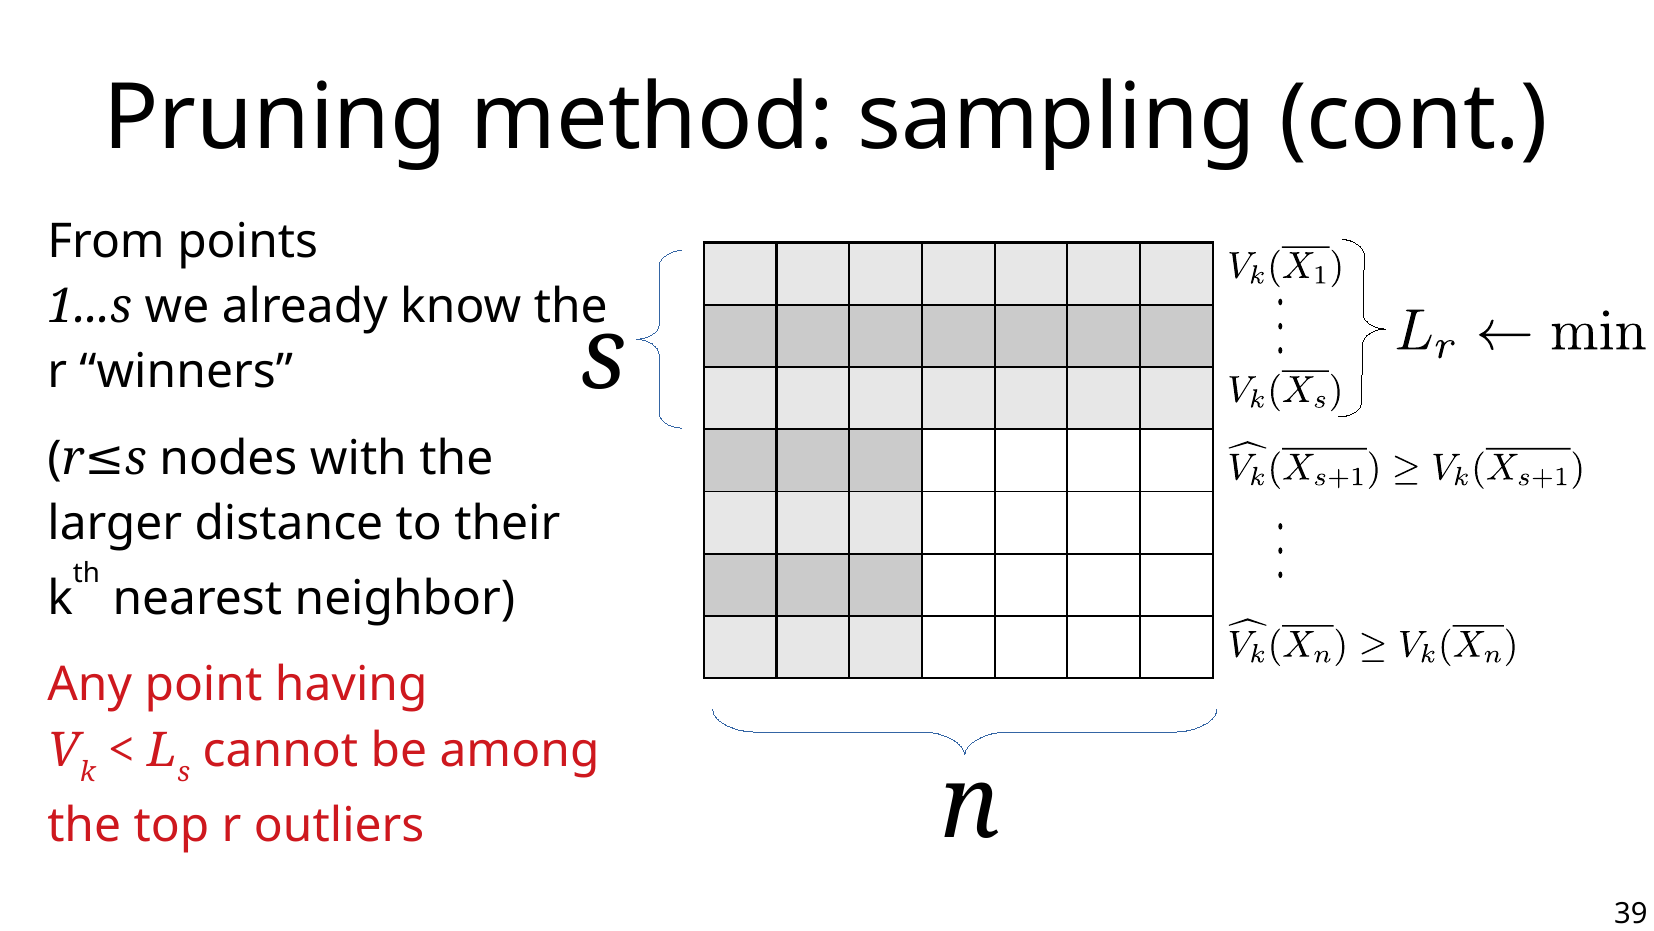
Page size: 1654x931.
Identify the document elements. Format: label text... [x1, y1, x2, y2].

text_box [1227, 246, 1345, 288]
text_box s [566, 274, 695, 389]
text_box n [925, 723, 1057, 839]
text_box [1227, 618, 1519, 667]
text_box [1394, 309, 1647, 359]
text_box [1275, 298, 1286, 354]
text_box [1227, 370, 1344, 412]
list From points 1...s we already know the r “winners” (r≤s nodes with the larger distance to their kth nearest neighbor) Any point having Vk < Ls cannot be among the top r outliers [47, 205, 611, 906]
text_box [1275, 523, 1286, 579]
title Pruning method: sampling (cont.) [82, 1, 1571, 226]
picture [695, 236, 1217, 684]
text_box [1227, 441, 1586, 489]
